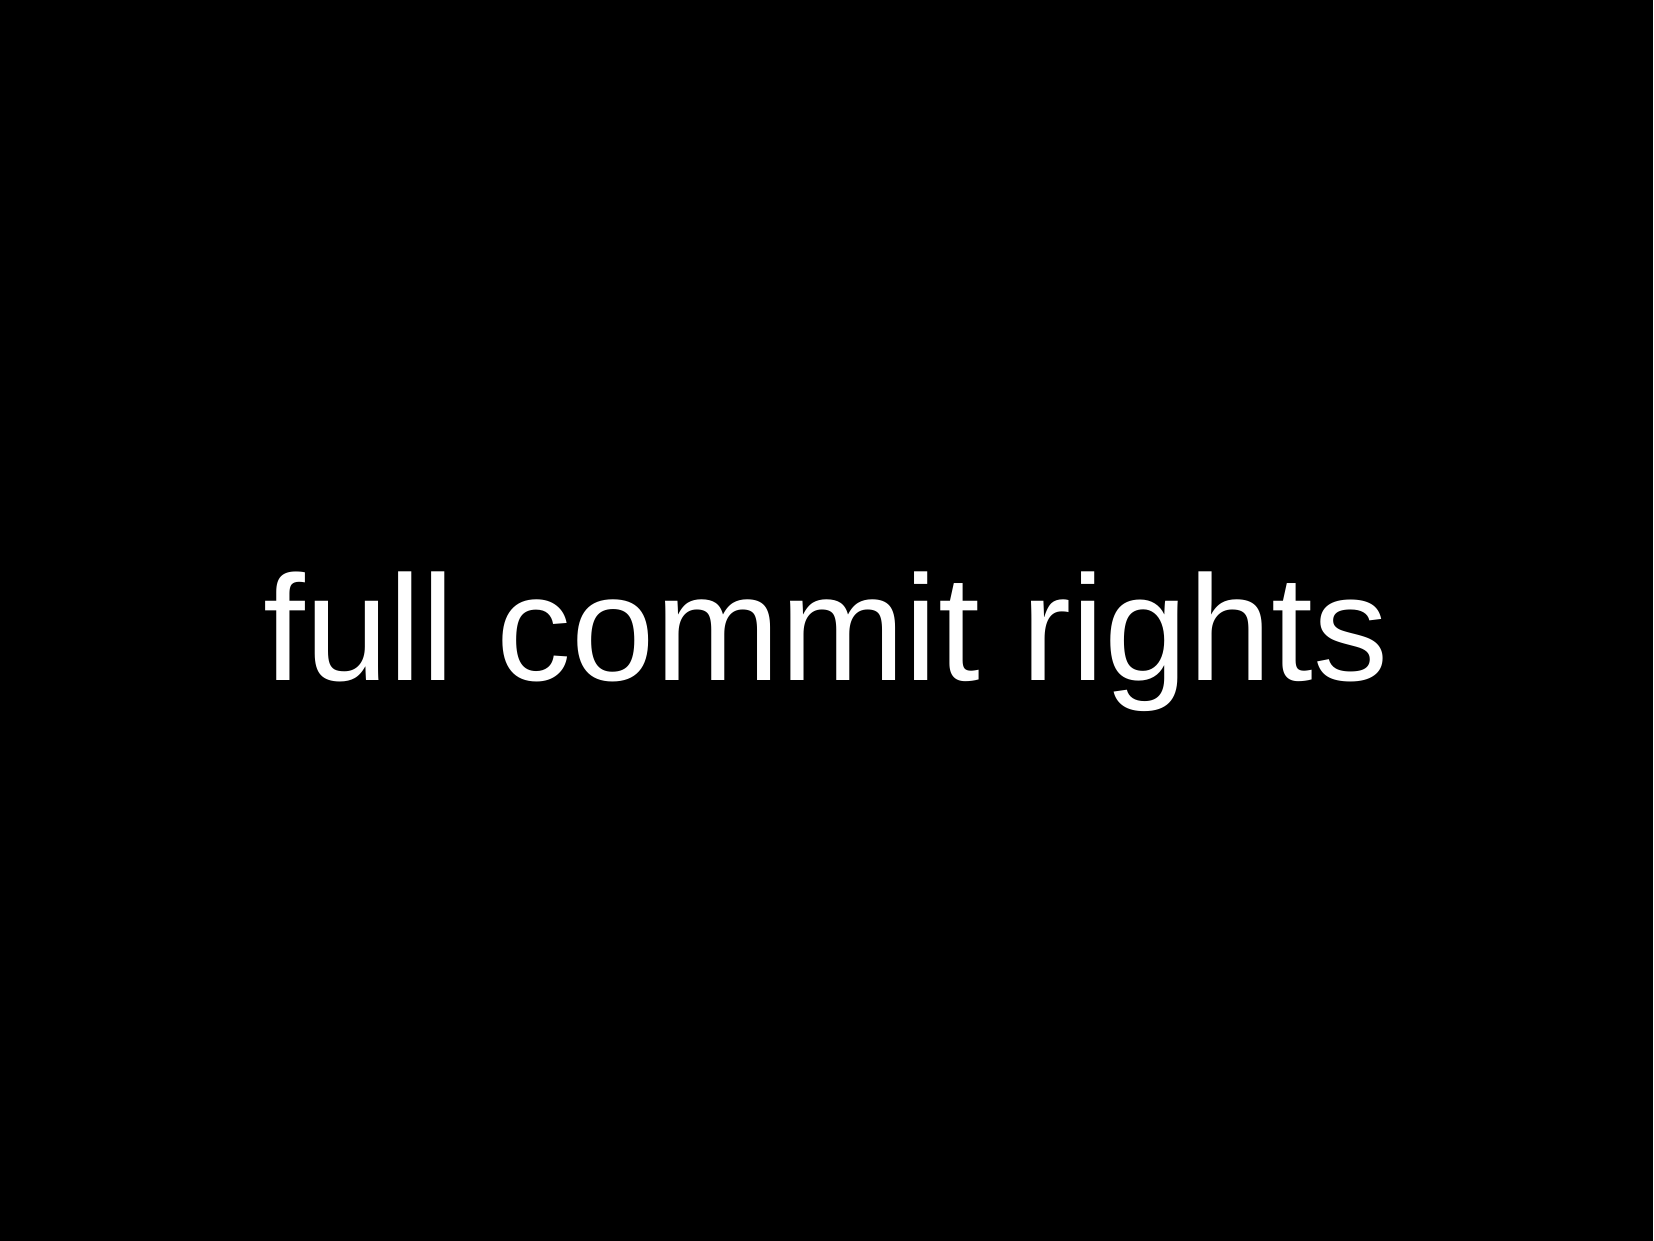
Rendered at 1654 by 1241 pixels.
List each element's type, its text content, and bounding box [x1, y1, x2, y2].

title full commit rights [82, 56, 1571, 1201]
